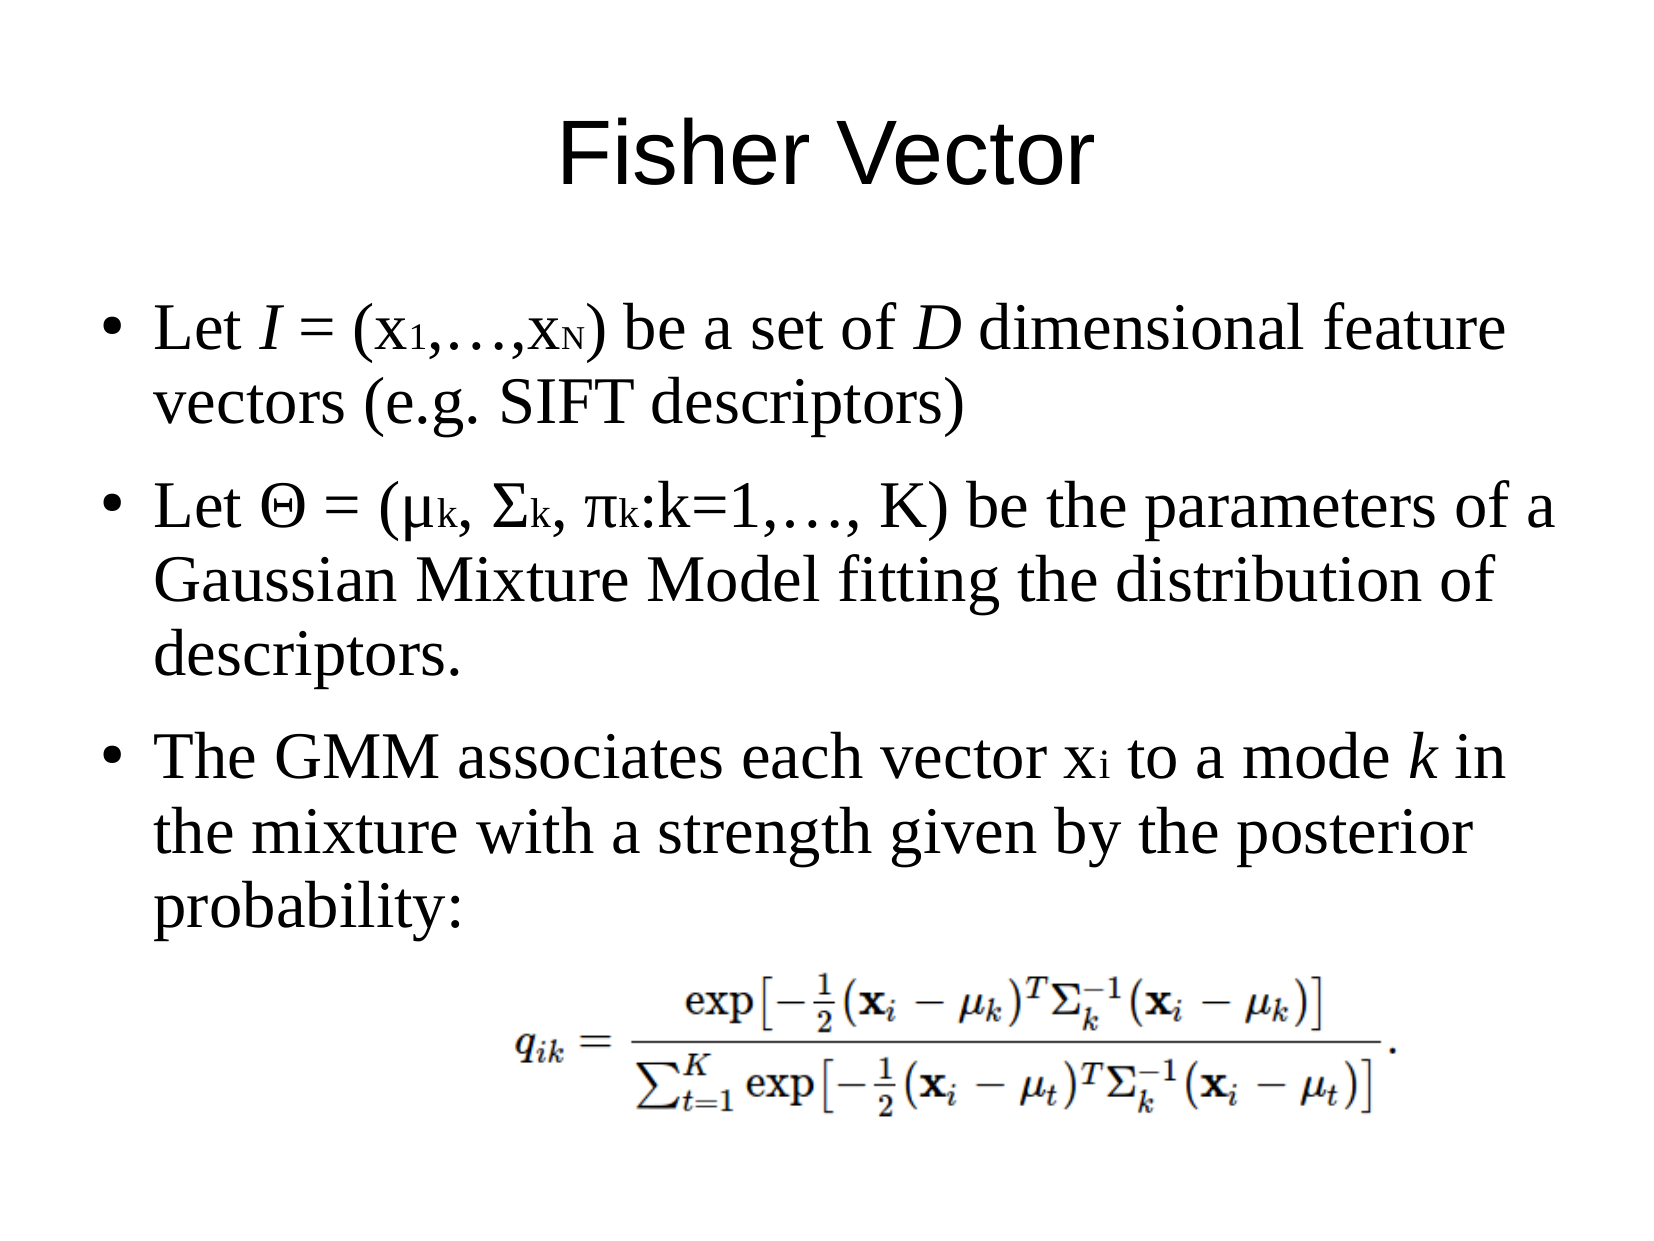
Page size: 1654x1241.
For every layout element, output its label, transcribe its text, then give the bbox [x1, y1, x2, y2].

picture [480, 959, 1426, 1149]
list Let I = (x1,…,xN) be a set of D dimensional feature vectors (e.g. SIFT descriptors) Let Θ = (μk, Σk, πk:k=1,…, K) be the parameters of a Gaussian Mixture Model fitting the distribution of descriptors. The GMM associates each vector xi to a mode k in the mixture with a strength given by the posterior probability: [82, 290, 1571, 1010]
title Fisher Vector [82, 49, 1571, 257]
